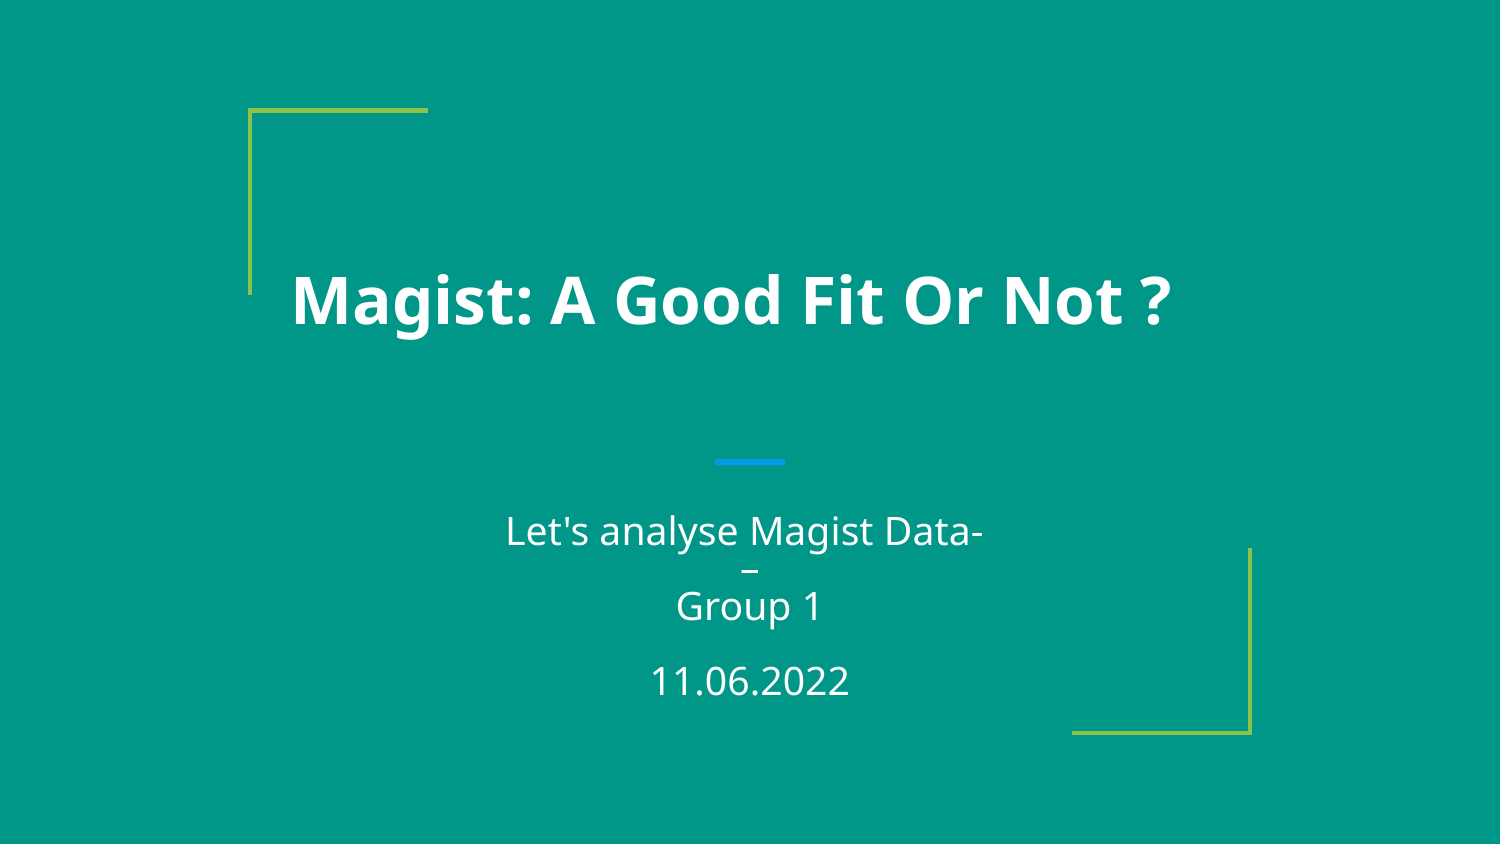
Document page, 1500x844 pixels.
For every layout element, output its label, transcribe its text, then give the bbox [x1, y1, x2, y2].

title Magist: A Good Fit Or Not ? [275, 195, 1373, 353]
subtitle Let's analyse Magist Data- – Group 1 11.06.2022 [275, 500, 1225, 667]
